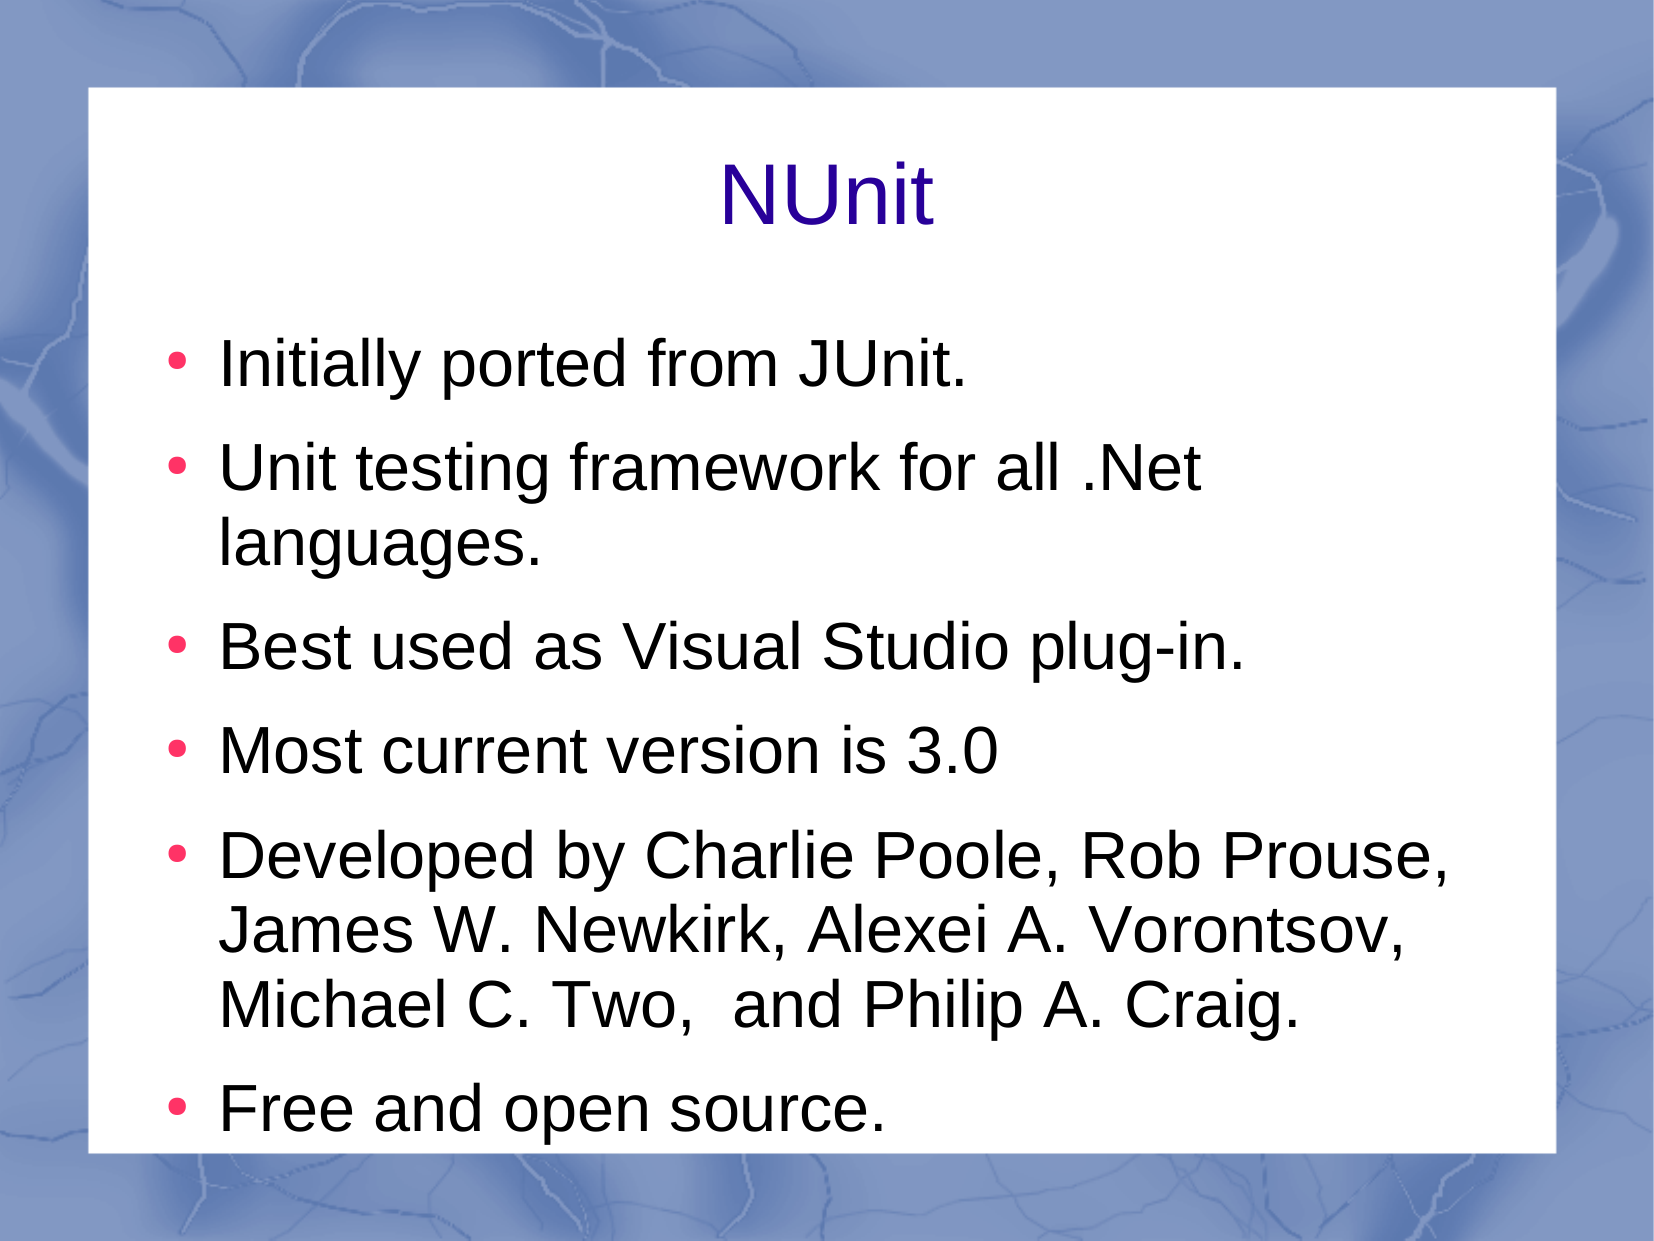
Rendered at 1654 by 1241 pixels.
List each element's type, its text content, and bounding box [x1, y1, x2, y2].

title NUnit [118, 90, 1536, 298]
list Initially ported from JUnit. Unit testing framework for all .Net languages. Best used as Visual Studio plug-in. Most current version is 3.0 Developed by Charlie Poole, Rob Prouse, James W. Newkirk, Alexei A. Vorontsov, Michael C. Two, and Philip A. Craig. Free and open source. [147, 325, 1506, 1147]
picture [0, 0, 1654, 1241]
